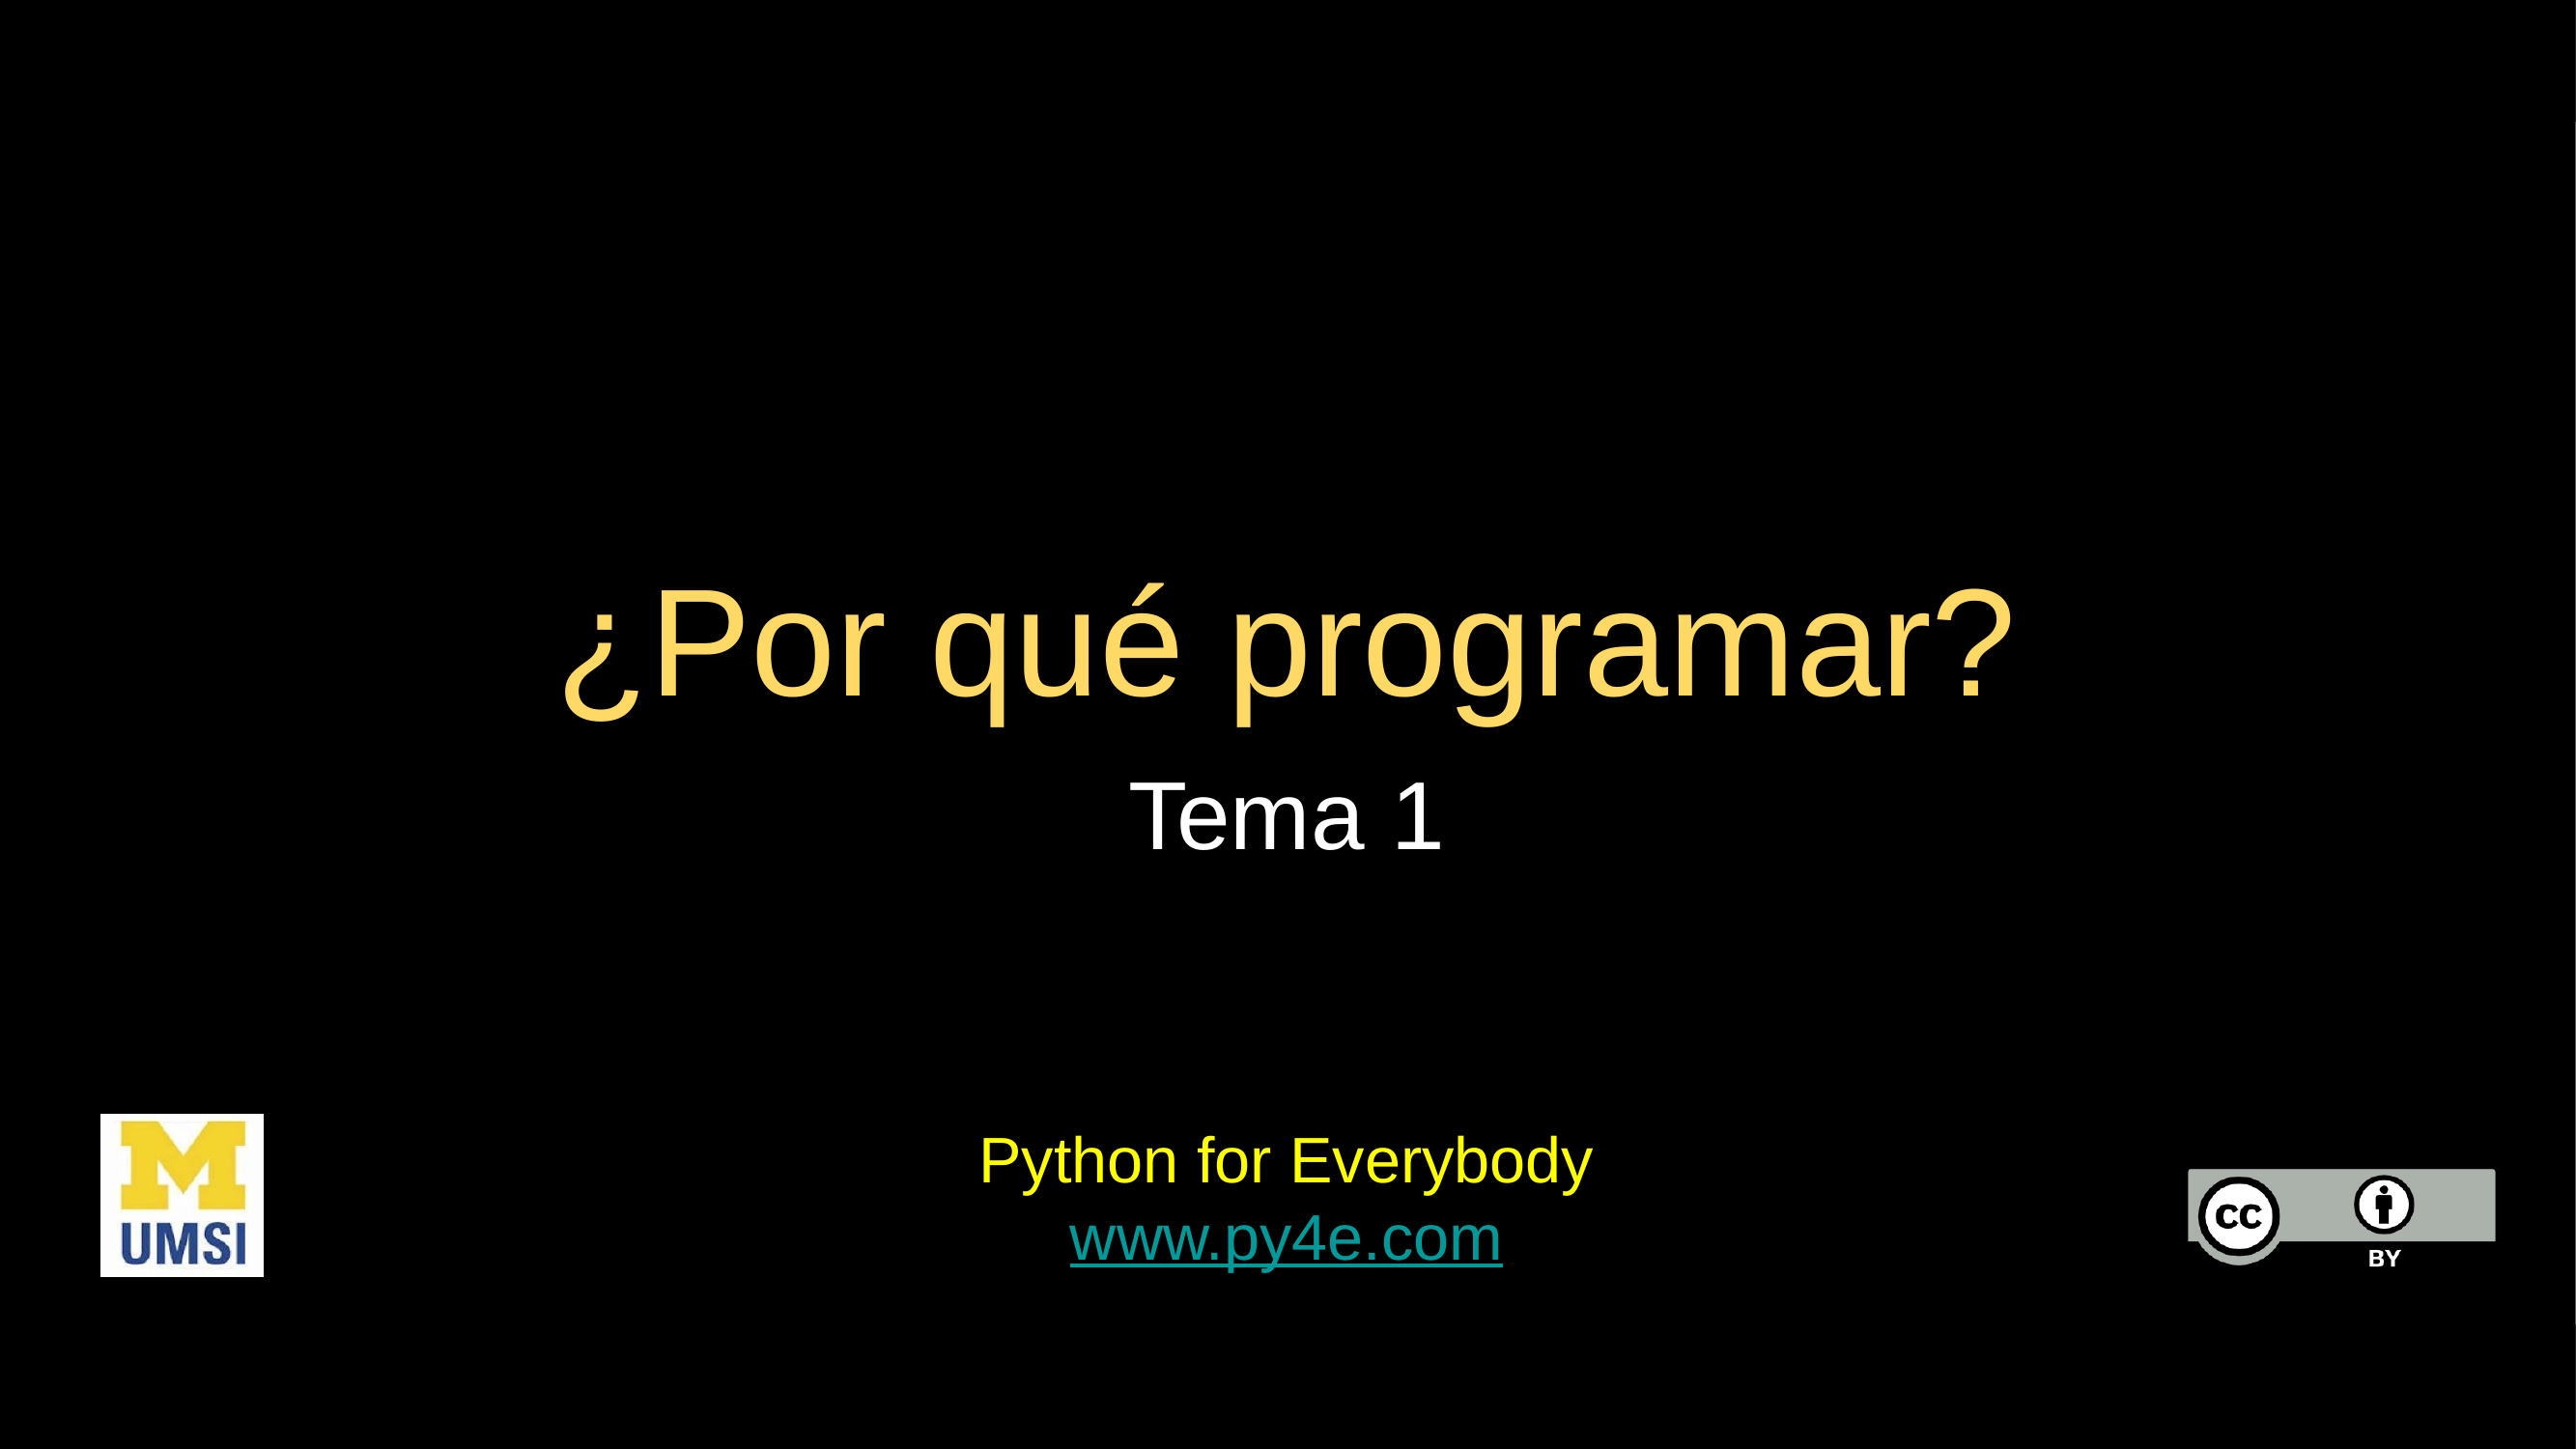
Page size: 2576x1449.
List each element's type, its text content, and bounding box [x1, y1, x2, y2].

title ¿Por qué programar? [183, 243, 2391, 733]
text_box Python for Everybody www.py4e.com [610, 1115, 1963, 1276]
list Tema 1 [183, 746, 2391, 914]
picture [100, 1114, 264, 1277]
picture [2185, 1166, 2498, 1273]
